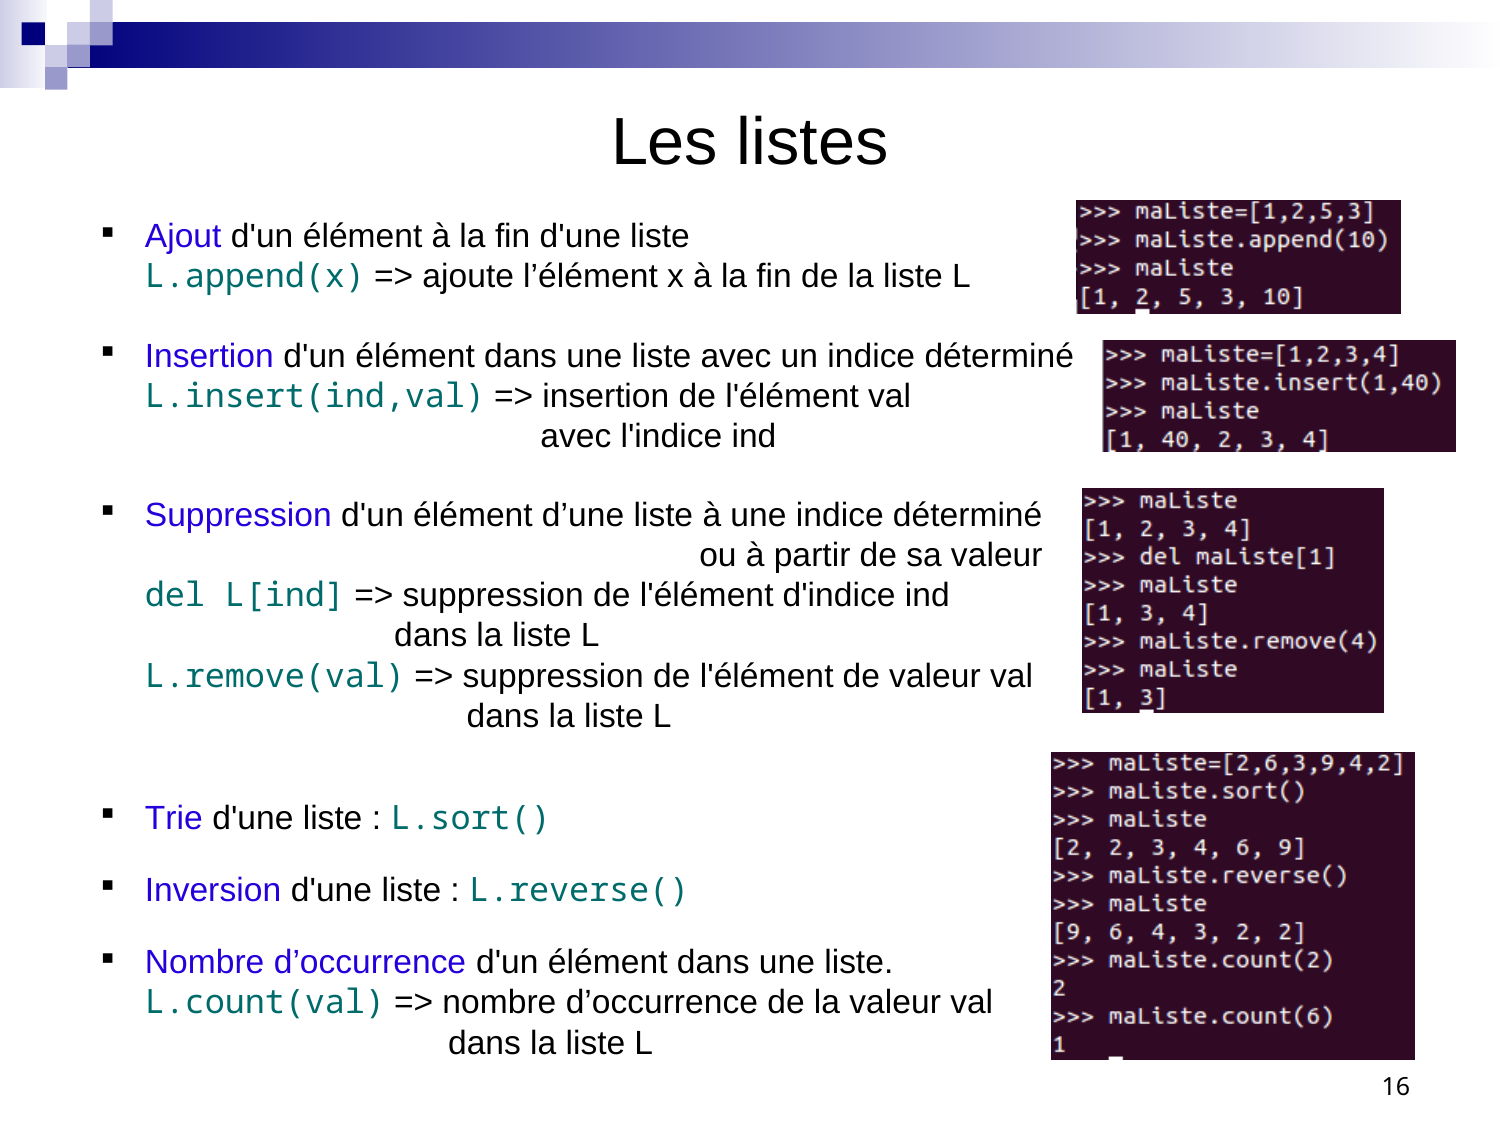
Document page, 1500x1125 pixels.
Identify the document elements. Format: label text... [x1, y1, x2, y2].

picture [1051, 752, 1415, 1061]
list Ajout d'un élément à la fin d'une liste L.append(x) => ajoute l’élément x à la fin de la liste L Insertion d'un élément dans une liste avec un indice déterminé L.insert(ind,val) => insertion de l'élément val avec l'indice ind Suppression d'un élément d’une liste à une indice déterminé ou à partir de sa valeur del L[ind] => suppression de l'élément d'indice ind dans la liste L L.remove(val) => suppression de l'élément de valeur val dans la liste L Trie d'une liste : L.sort() Inversion d'une liste : L.reverse() Nombre d’occurrence d'un élément dans une liste. L.count(val) => nombre d’occurrence de la valeur val dans la liste L [86, 206, 1475, 1075]
picture [1076, 200, 1401, 314]
title Les listes [75, 69, 1426, 207]
picture [1082, 488, 1384, 714]
picture [1102, 340, 1456, 452]
